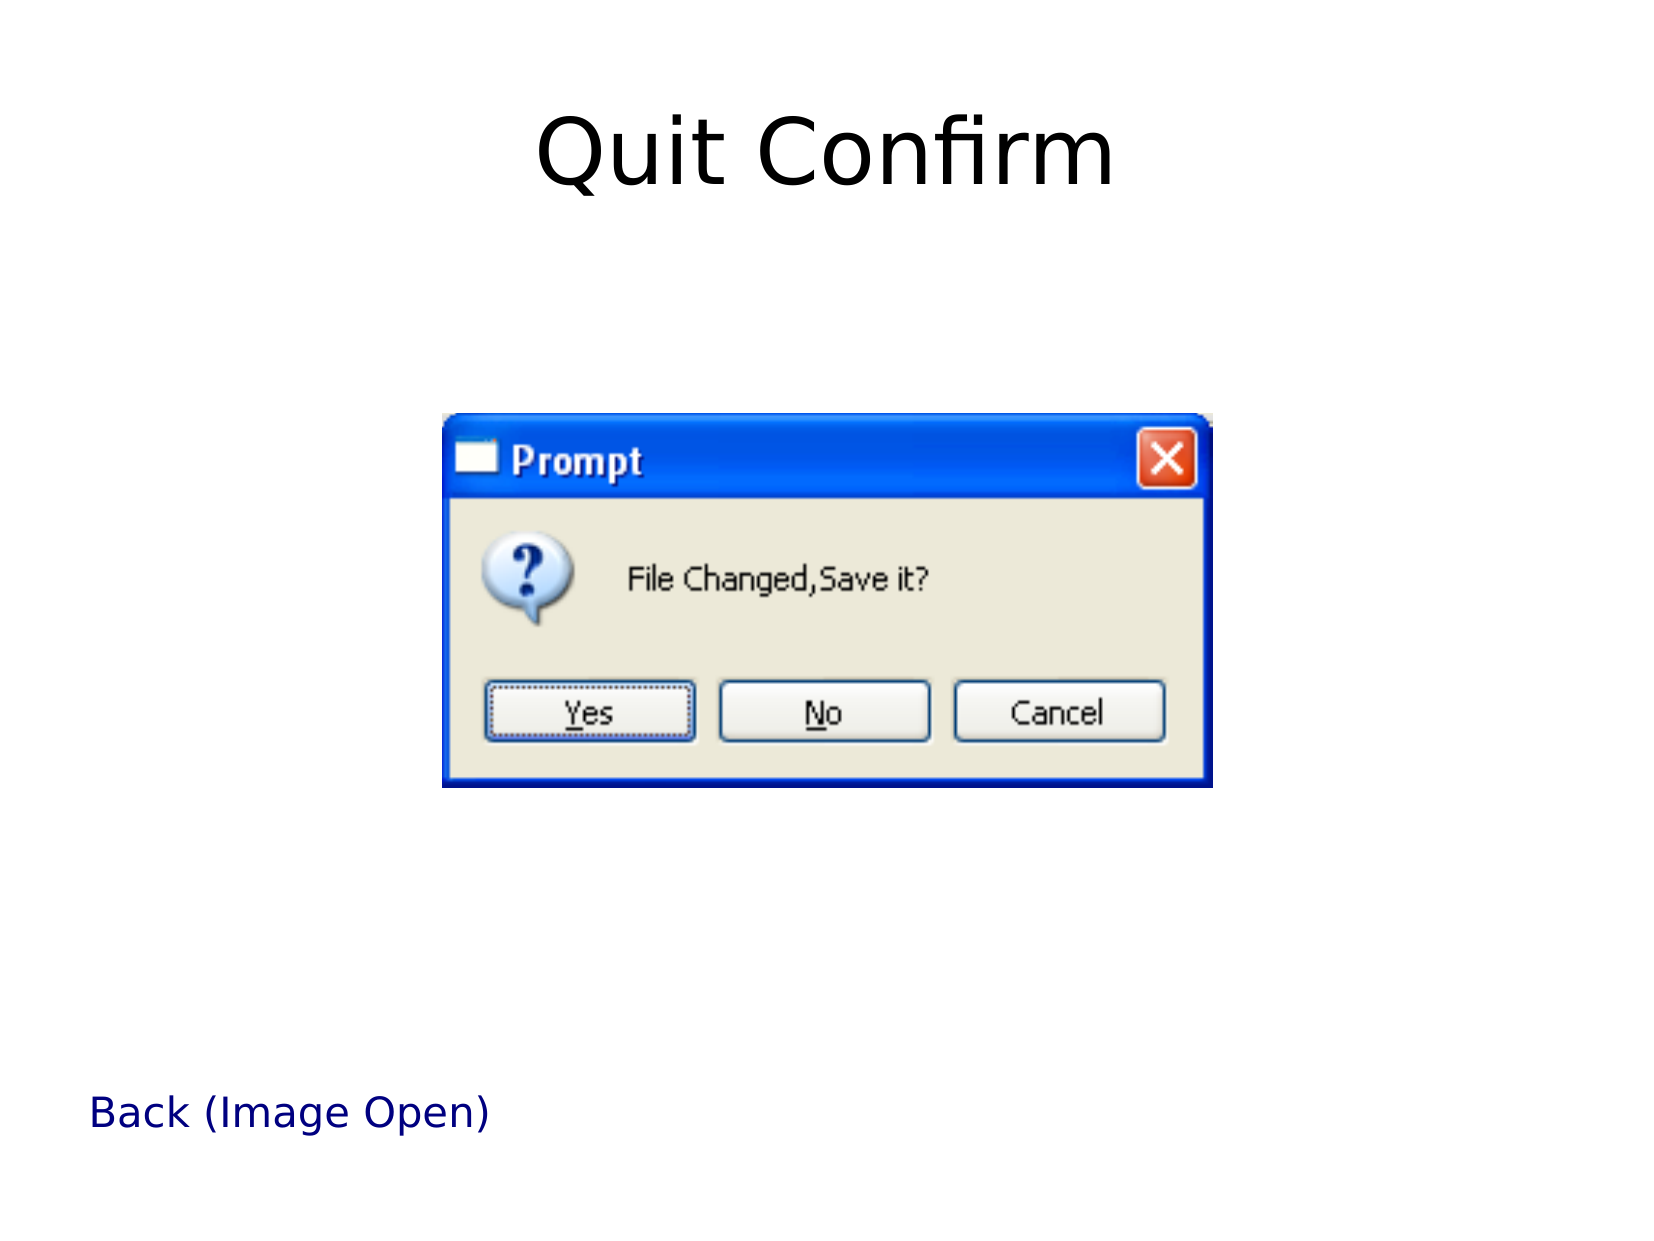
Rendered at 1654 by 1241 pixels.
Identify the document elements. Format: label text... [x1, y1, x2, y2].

title Quit Confirm [82, 49, 1571, 257]
picture [442, 413, 1213, 788]
text_box Back (Image Open) [88, 1078, 833, 1147]
